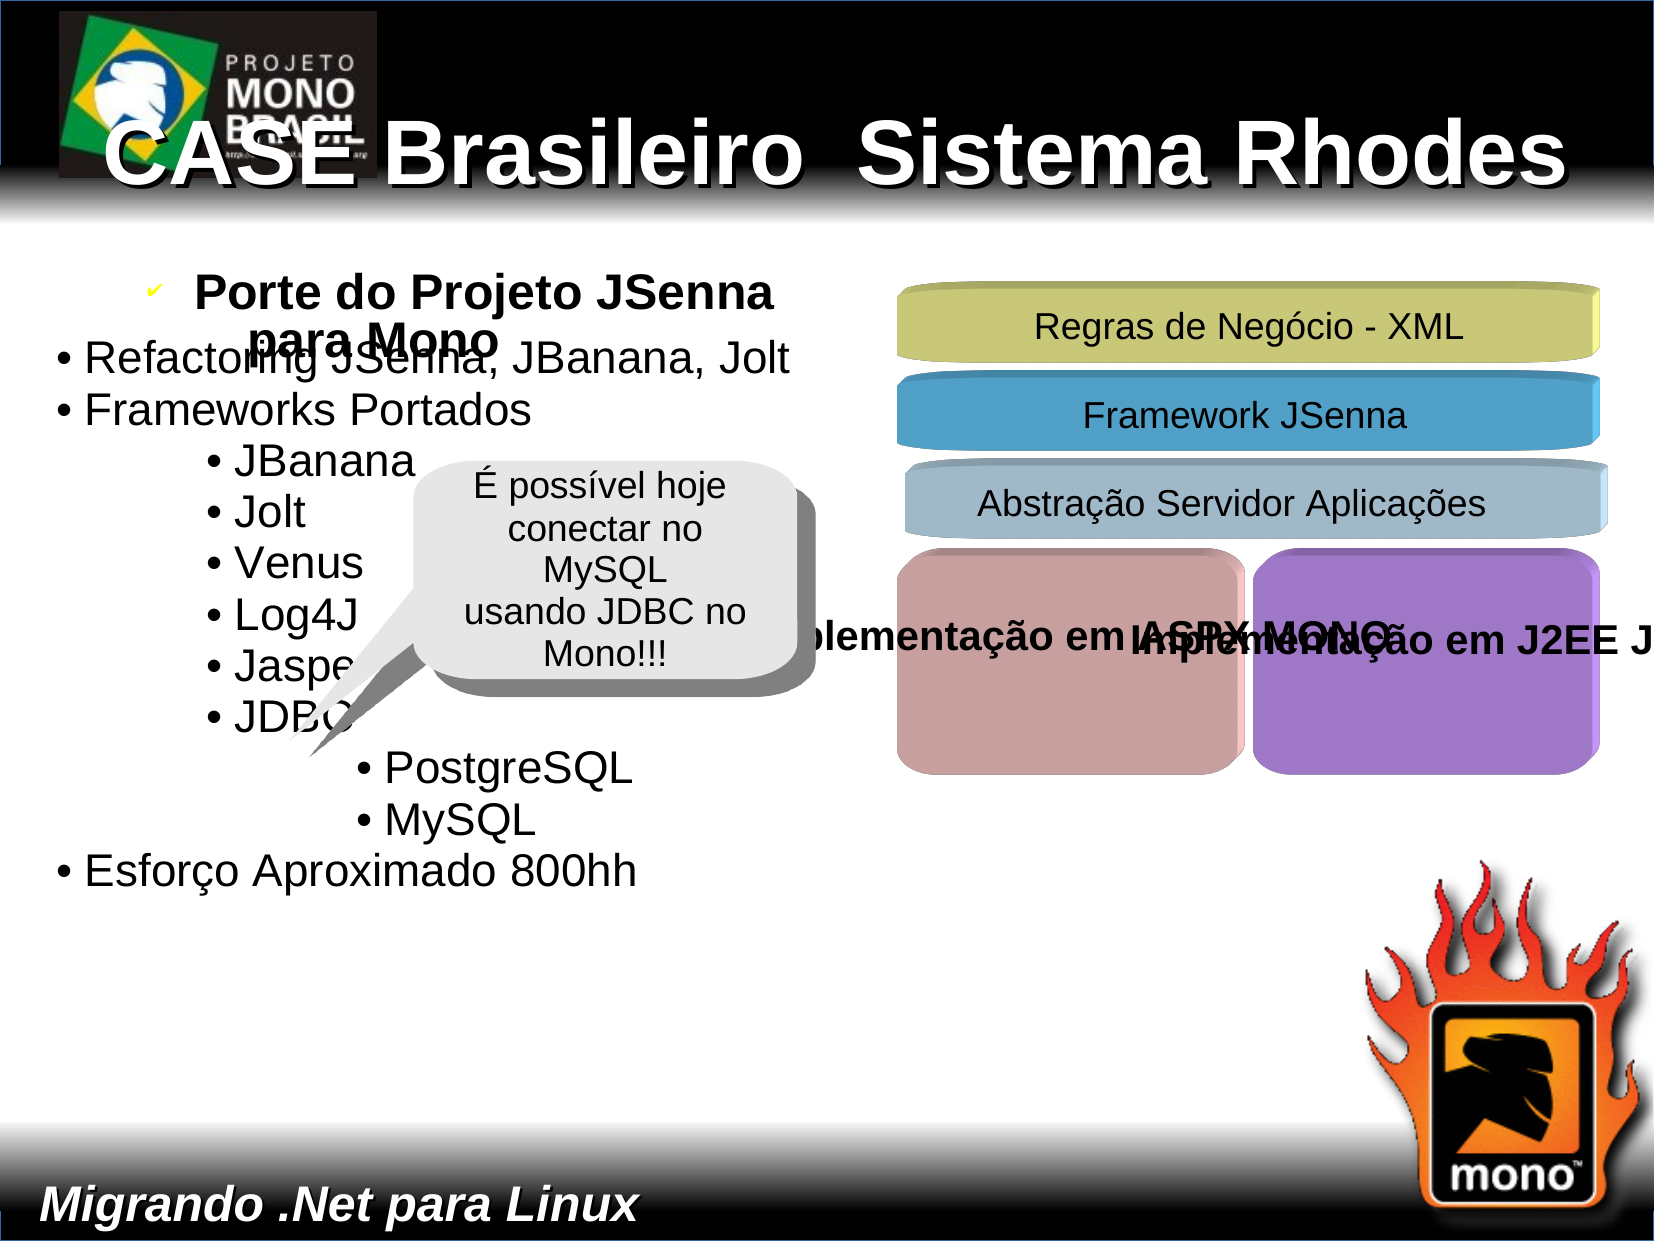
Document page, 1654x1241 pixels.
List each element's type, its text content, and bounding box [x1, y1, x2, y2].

text_box Implementação em J2EE Java [1115, 608, 1654, 671]
text_box [1253, 548, 1599, 608]
title CASE Brasileiro Sistema Rhodes [82, 49, 1571, 257]
text_box Framework JSenna [1067, 386, 1423, 444]
text_box [897, 370, 1599, 450]
text_box Porte do Projeto JSenna para Mono [35, 271, 892, 347]
text_box Implementação em ASPX MONO [806, 604, 1408, 667]
text_box Abstração Servidor Aplicações [962, 475, 1512, 533]
text_box Refactoring JSenna, JBanana, Jolt Frameworks Portados JBanana Jolt Venus Log4J Jasper JDBC PostgreSQL MySQL Esforço Aproximado 800hh [41, 347, 806, 905]
text_box [897, 667, 1244, 774]
text_box [897, 548, 1244, 604]
picture [1302, 805, 1654, 1241]
text_box Migrando .Net para Linux [24, 1168, 547, 1241]
text_box [1253, 671, 1599, 774]
text_box [897, 281, 1599, 362]
picture [59, 11, 377, 178]
text_box [905, 458, 1607, 538]
text_box Regras de Negócio - XML [1019, 297, 1480, 355]
text_box É possível hoje conectar no MySQL usando JDBC no Mono!!! [289, 460, 798, 741]
